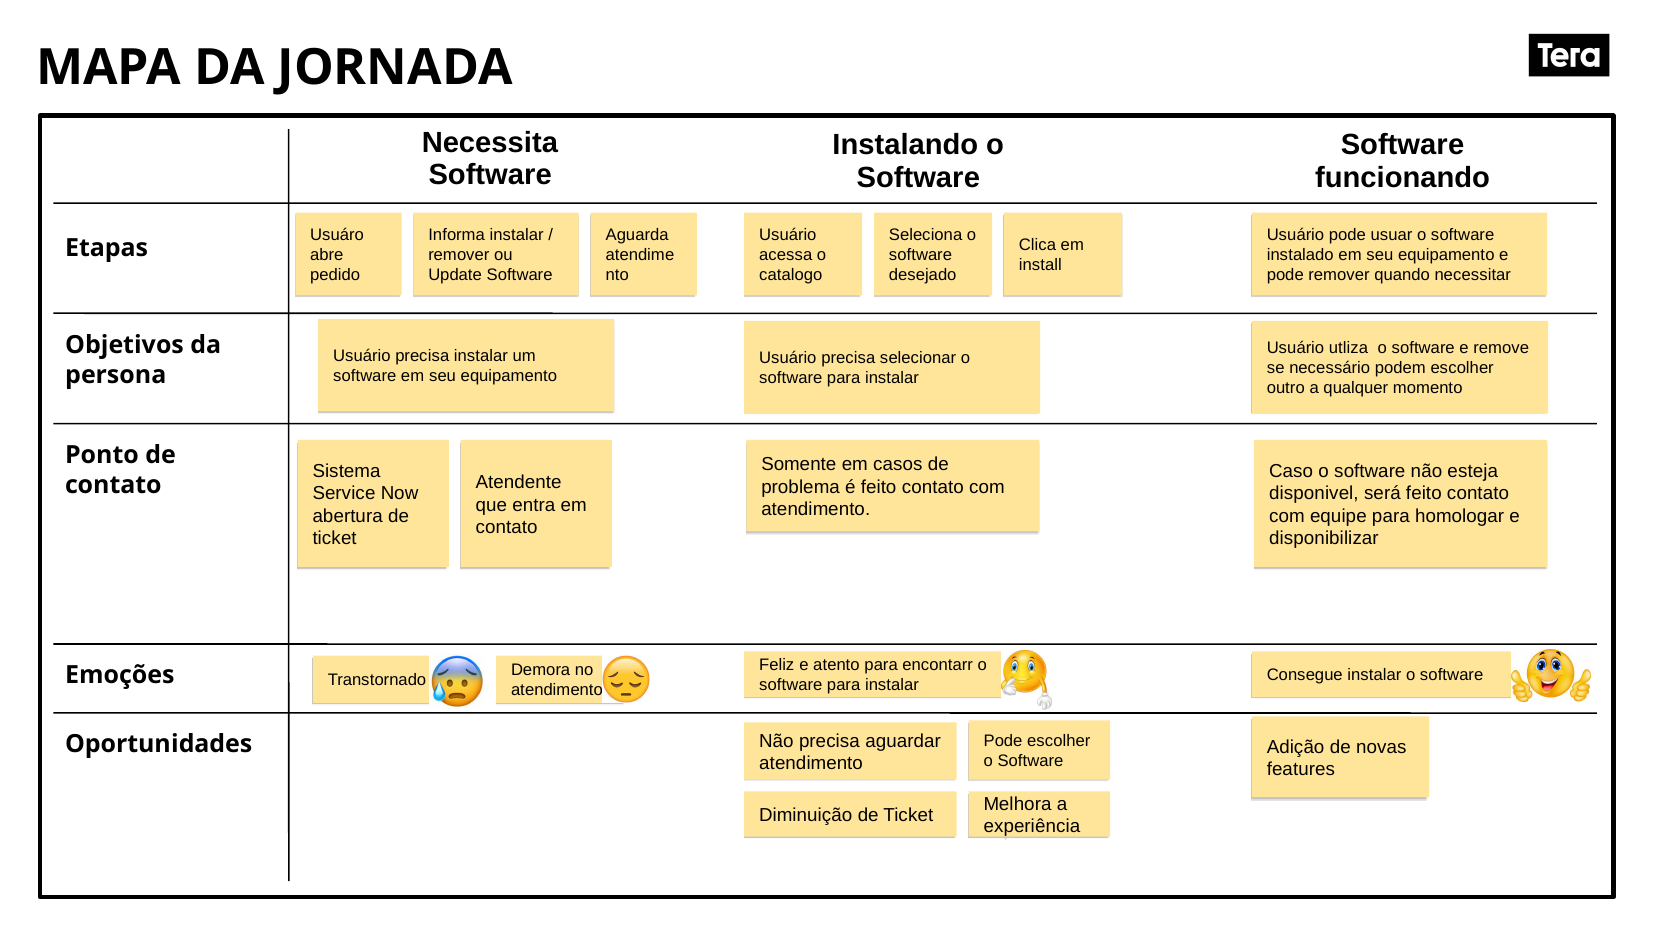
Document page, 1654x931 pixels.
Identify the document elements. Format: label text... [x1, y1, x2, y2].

text_box Sistema Service Now abertura de ticket [297, 439, 449, 567]
text_box Usuáro abre pedido [295, 212, 402, 296]
picture [602, 655, 650, 703]
picture [429, 653, 485, 709]
text_box Pode escolher o Software [968, 720, 1111, 780]
text_box Usuário acessa o catalogo [744, 212, 863, 296]
text_box Consegue instalar o software [1251, 651, 1511, 697]
text_box Não precisa aguardar atendimento [744, 722, 957, 780]
text_box Caso o software não esteja disponivel, será feito contato com equipe para homologar e disponibilizar [1254, 439, 1548, 567]
text_box Instalando o Software [785, 120, 1052, 201]
text_box Informa instalar / remover ou Update Software [413, 212, 579, 296]
picture [1514, 19, 1624, 91]
text_box Aguarda atendimento [590, 212, 697, 296]
text_box Melhora a experiência [968, 791, 1111, 837]
text_box Seleciona o software desejado [874, 212, 993, 296]
text_box Software funcionando [1293, 120, 1512, 201]
text_box Clica em install [1003, 212, 1123, 296]
text_box Adição de novas features [1251, 716, 1430, 798]
text_box Necessita Software [342, 118, 638, 199]
text_box Feliz e atento para encontarr o software para instalar [744, 651, 1001, 697]
text_box Demora no atendimento [496, 655, 602, 703]
text_box Somente em casos de problema é feito contato com atendimento. [746, 439, 1040, 532]
text_box Usuário utliza o software e remove se necessário podem escolher outro a qualquer momento [1251, 320, 1549, 414]
text_box Usuário precisa selecionar o software para instalar [744, 320, 1041, 414]
text_box Transtornado [312, 655, 429, 703]
text_box Usuário pode usuar o software instalado em seu equipamento e pode remover quando necessitar [1251, 212, 1548, 296]
picture [1001, 650, 1052, 710]
text_box Diminuição de Ticket [744, 791, 957, 837]
text_box Usuário precisa instalar um software em seu equipamento [318, 318, 615, 412]
picture [1511, 649, 1591, 702]
text_box Atendente que entra em contato [460, 439, 612, 567]
